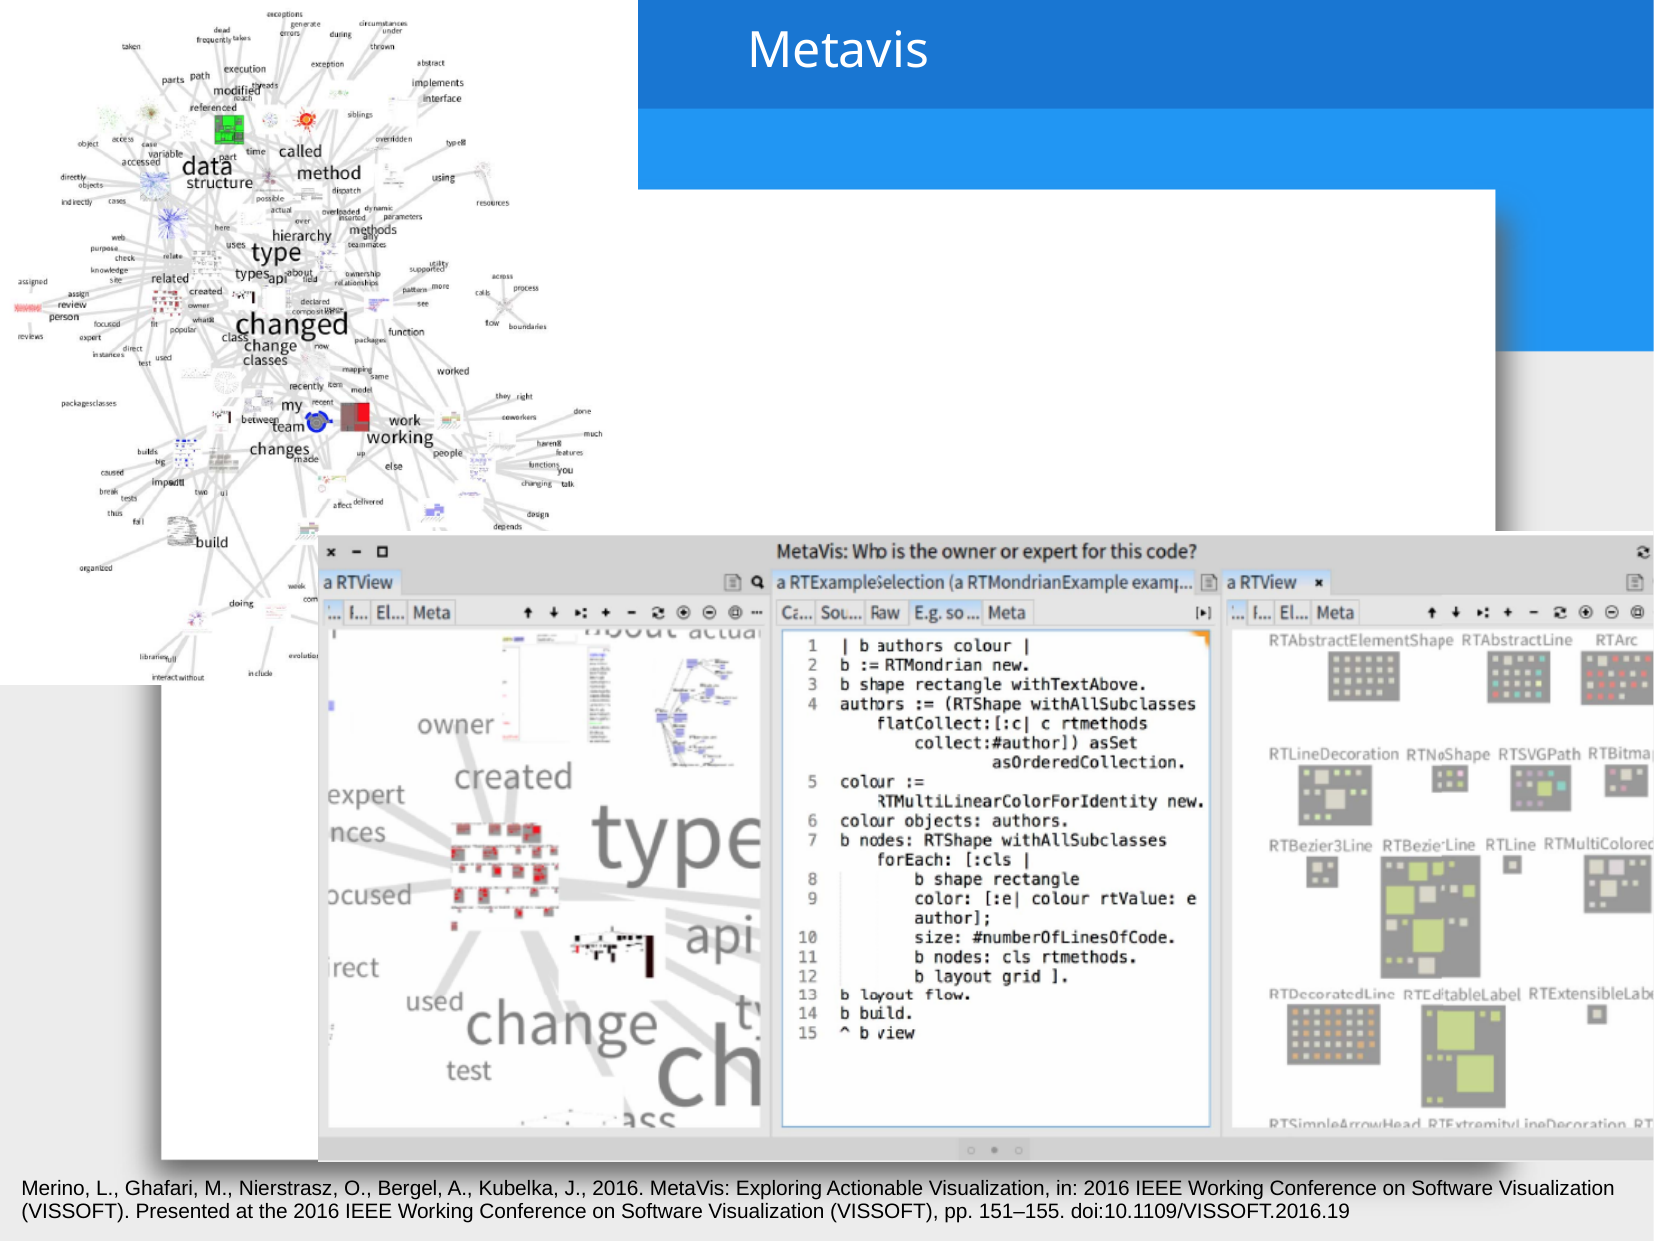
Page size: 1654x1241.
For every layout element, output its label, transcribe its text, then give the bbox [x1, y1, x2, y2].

title Metavis [638, 13, 1583, 83]
picture [0, 0, 1654, 1241]
text_box Merino, L., Ghafari, M., Nierstrasz, O., Bergel, A., Kubelka, J., 2016. MetaVis: Exploring Actionable Visualization, in: 2016 IEEE Working Conference on Software Visualization (VISSOFT). Presented at the 2016 IEEE Working Conference on Software Visualization (VISSOFT), pp. 151–155. doi:10.1109/VISSOFT.2016.19 [6, 1169, 1630, 1231]
